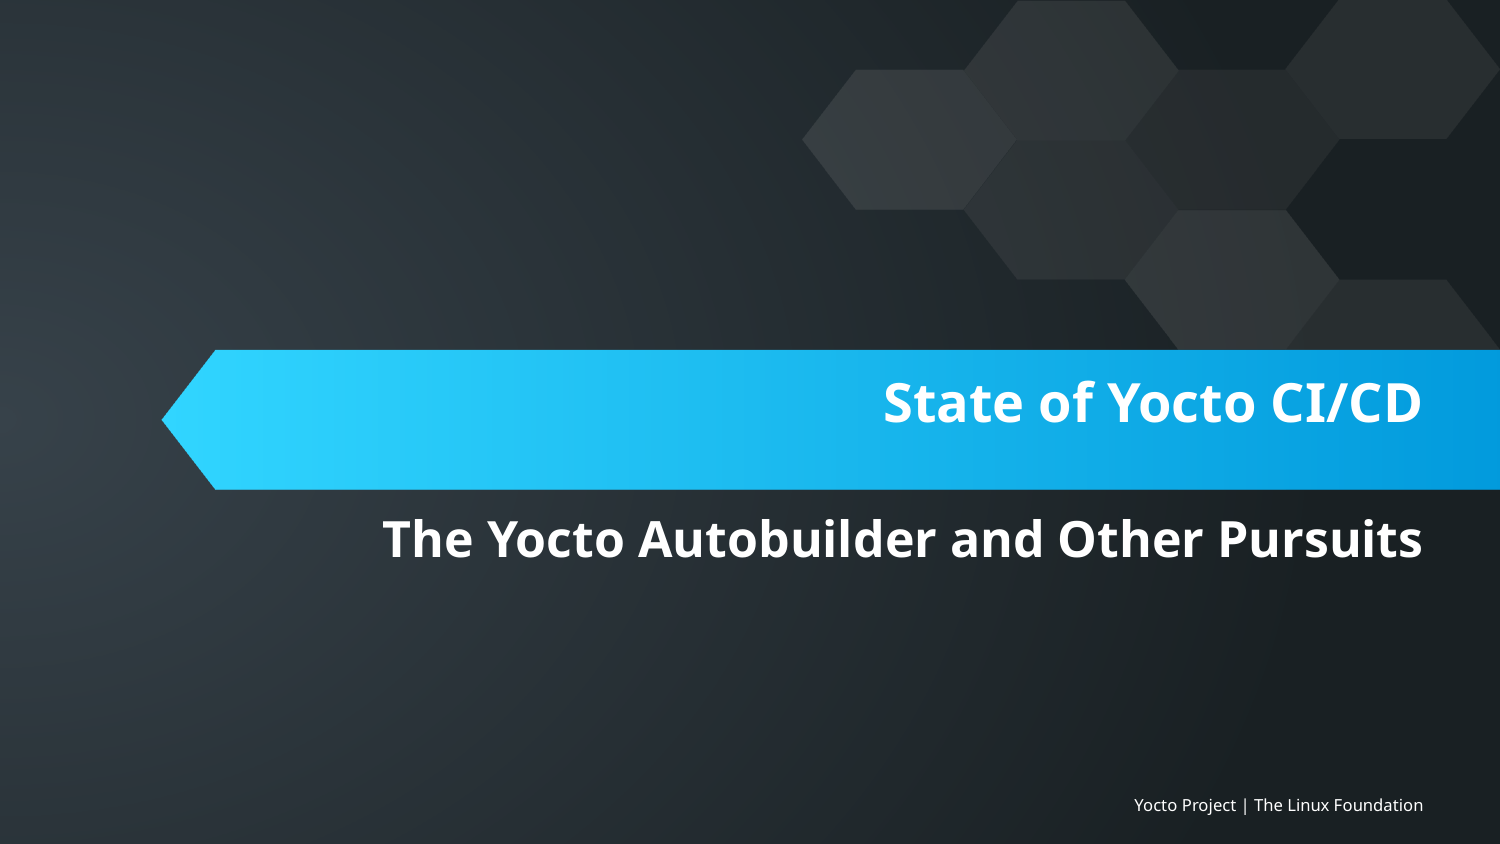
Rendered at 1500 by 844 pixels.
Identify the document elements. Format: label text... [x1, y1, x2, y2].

list The Yocto Autobuilder and Other Pursuits [296, 507, 1424, 615]
picture [0, 0, 1500, 844]
title State of Yocto CI/CD [300, 368, 1424, 476]
